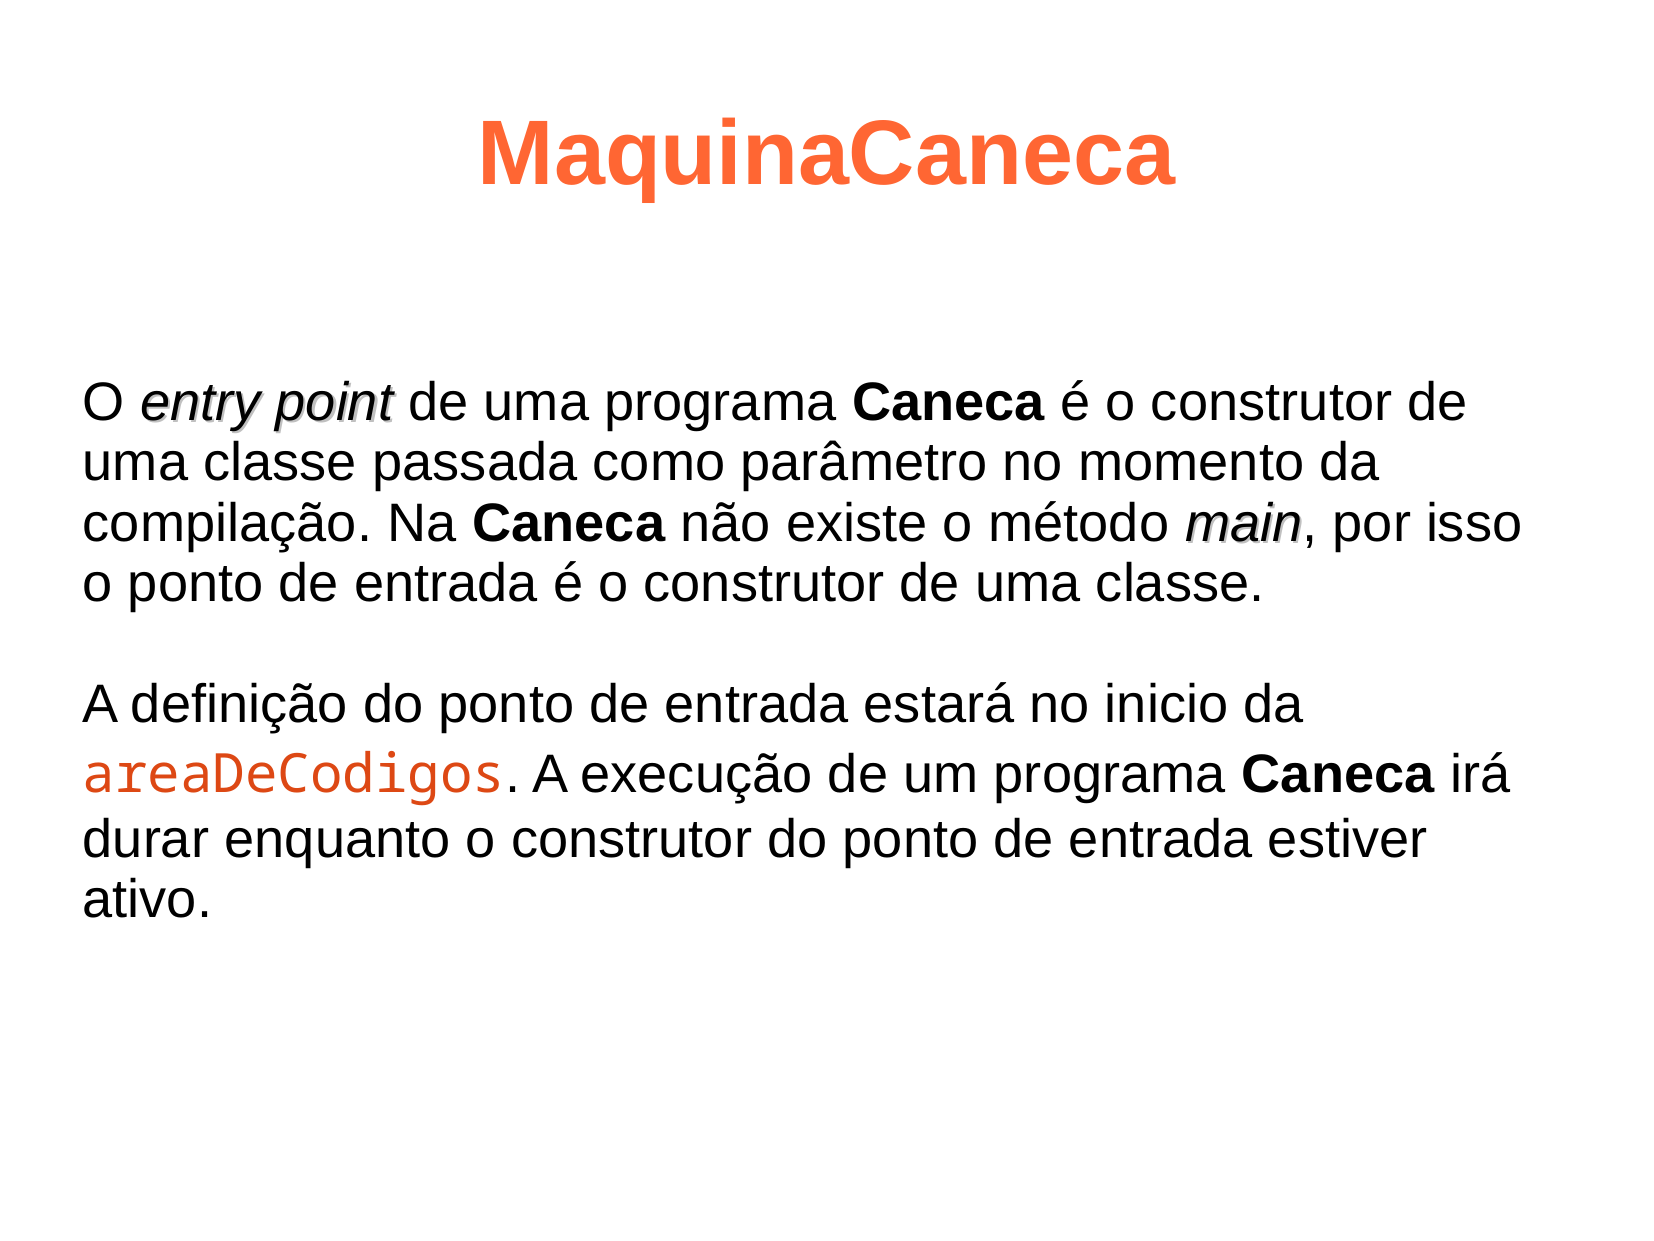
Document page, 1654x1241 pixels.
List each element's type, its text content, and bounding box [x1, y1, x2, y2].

title MaquinaCaneca [82, 49, 1571, 257]
subtitle O entry point de uma programa Caneca é o construtor de uma classe passada como parâmetro no momento da compilação. Na Caneca não existe o método main, por isso o ponto de entrada é o construtor de uma classe. A definição do ponto de entrada estará no inicio da areaDeCodigos. A execução de um programa Caneca irá durar enquanto o construtor do ponto de entrada estiver ativo. [82, 290, 1538, 1011]
